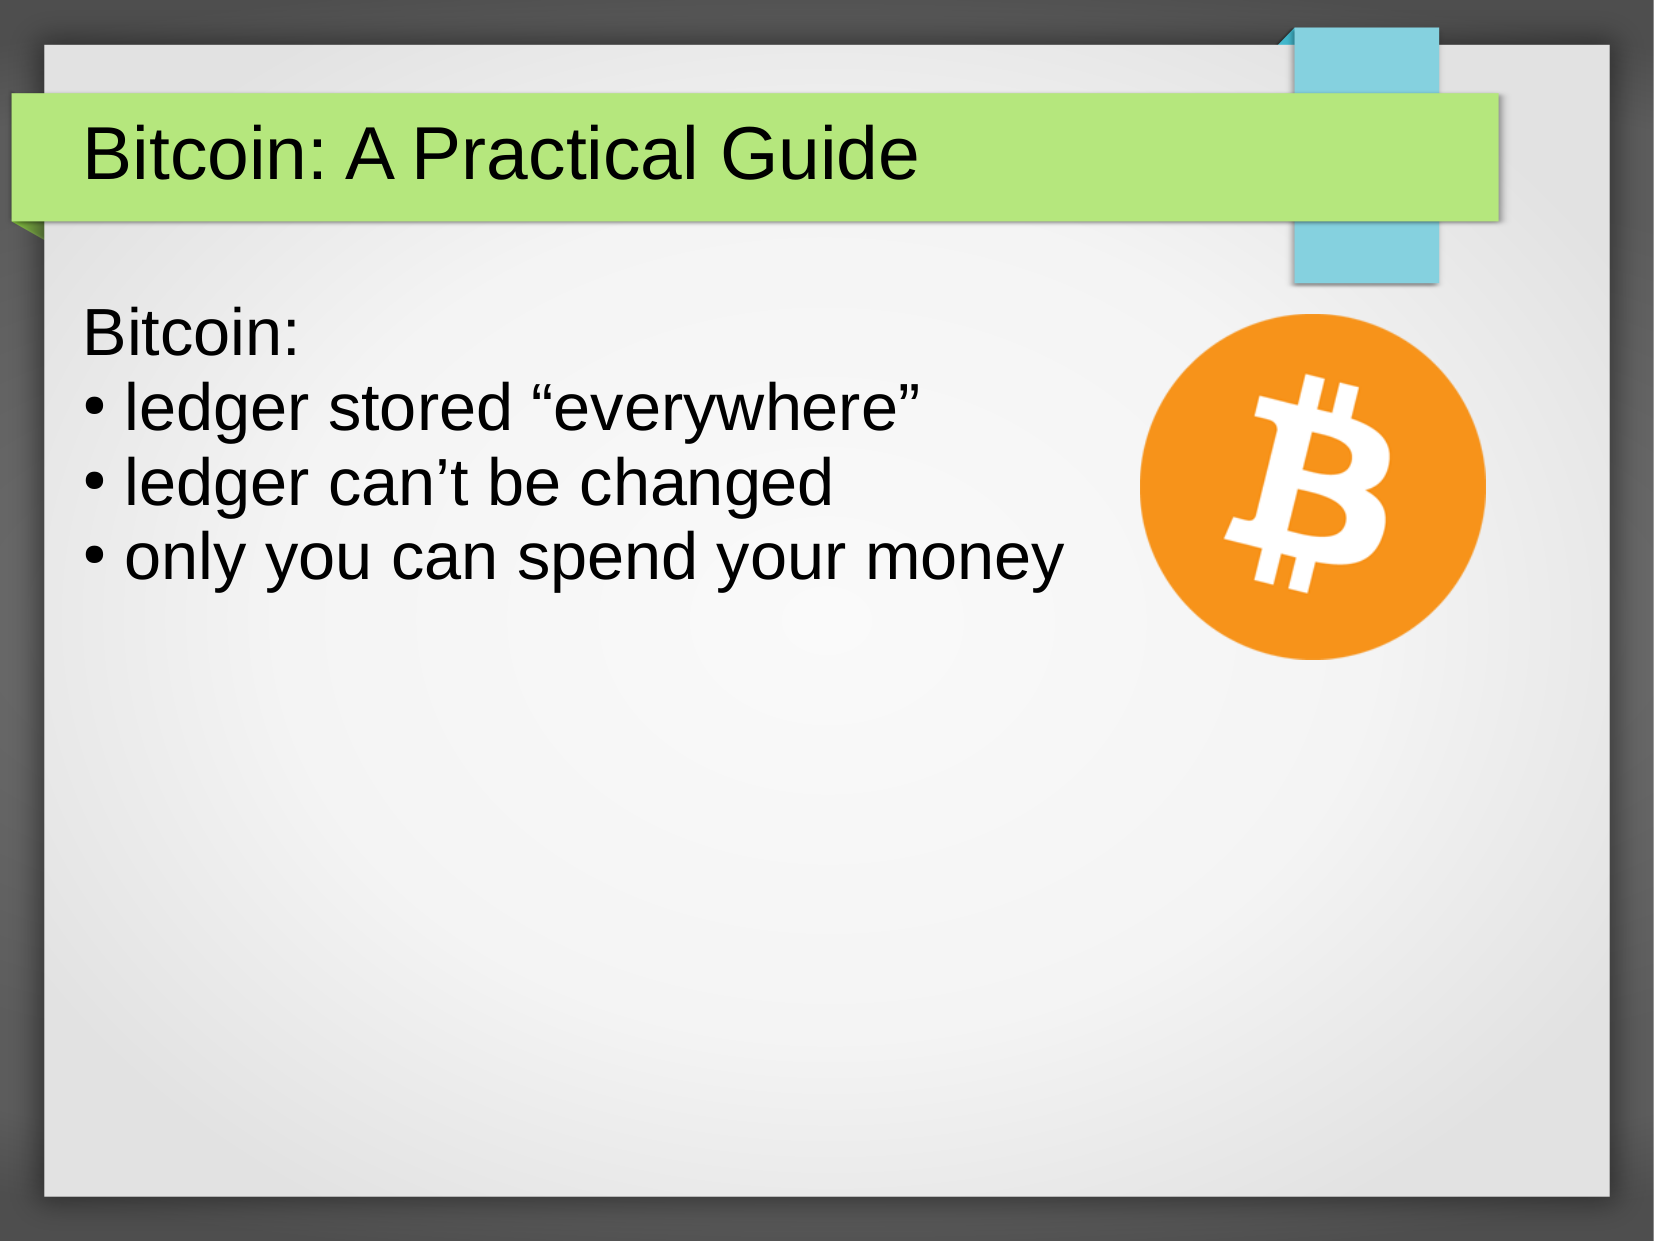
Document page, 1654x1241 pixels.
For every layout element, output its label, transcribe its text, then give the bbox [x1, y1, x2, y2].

subtitle Bitcoin: ledger stored “everywhere” ledger can’t be changed only you can spend your money [82, 295, 1571, 1015]
picture [0, 0, 1654, 1241]
title Bitcoin: A Practical Guide [82, 94, 1264, 213]
